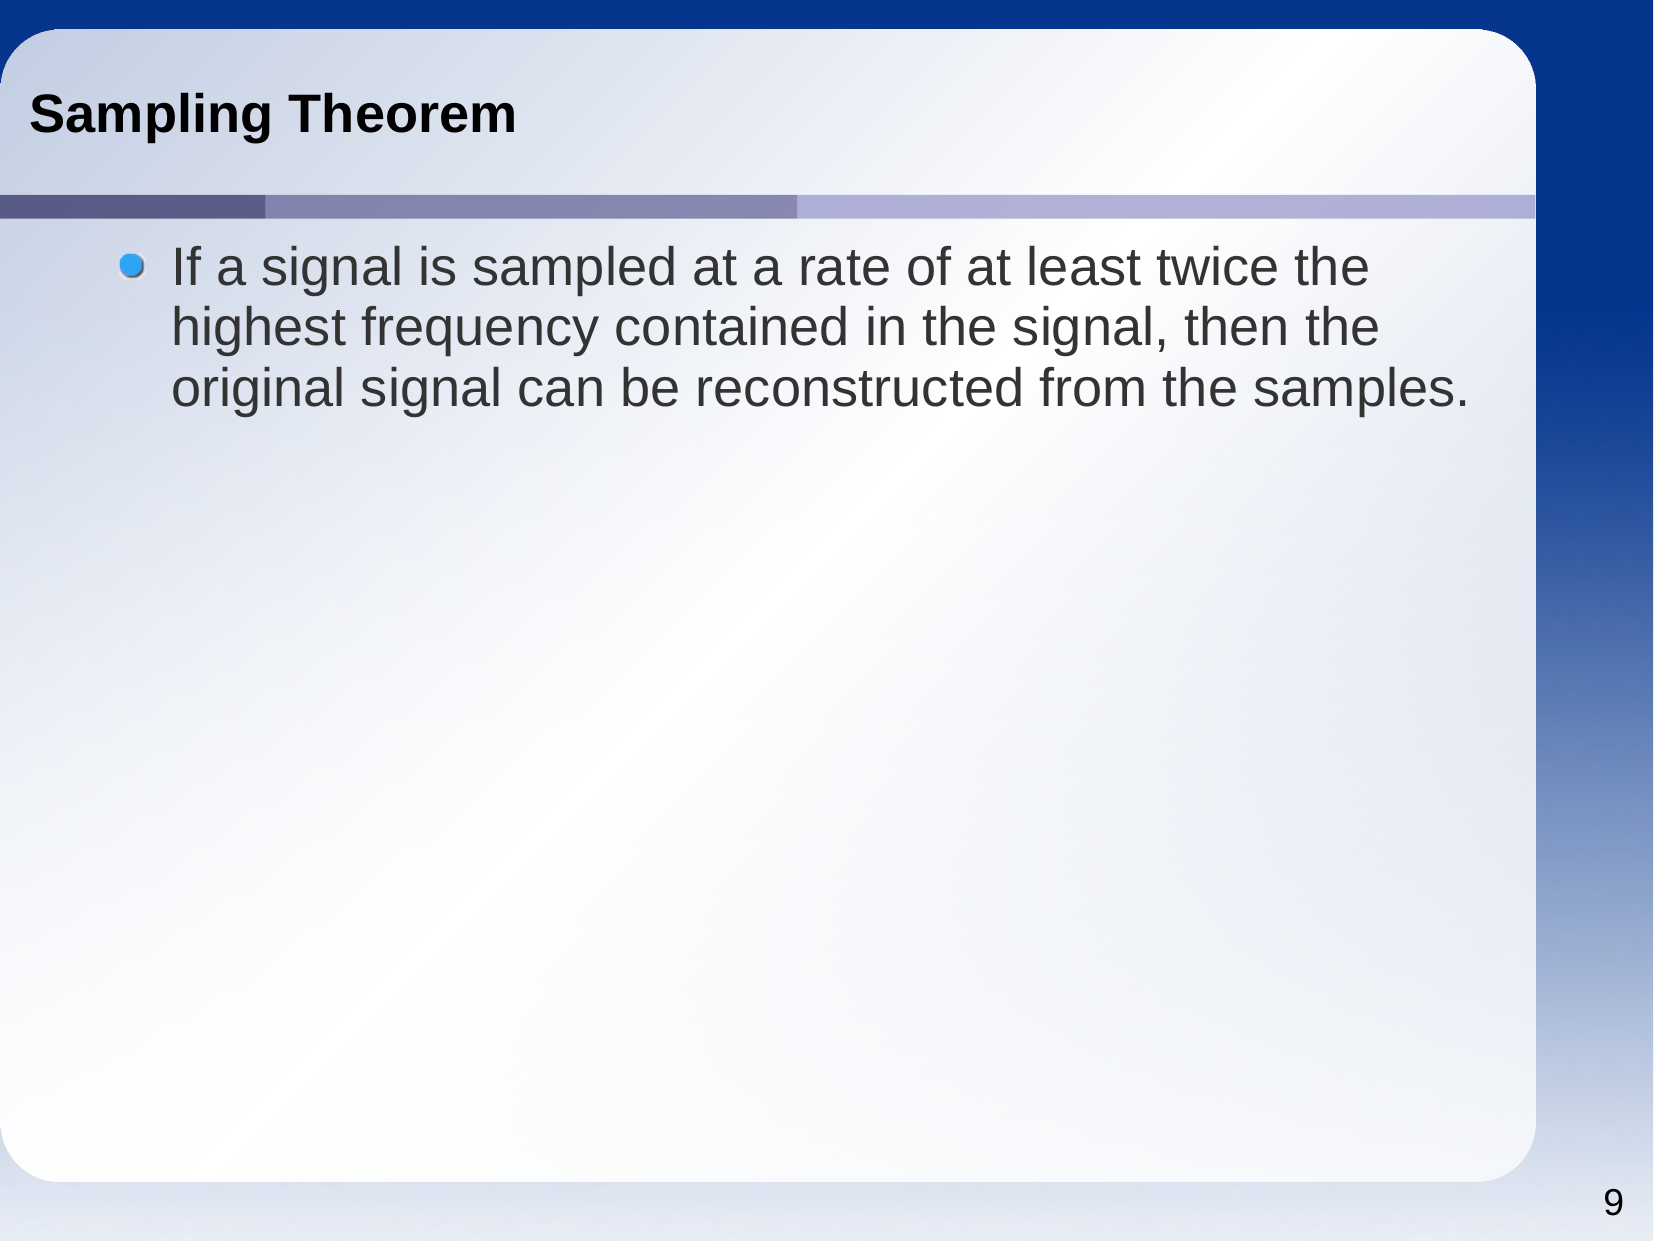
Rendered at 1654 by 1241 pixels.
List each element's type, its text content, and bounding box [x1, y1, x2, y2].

picture [0, 0, 1654, 1241]
list If a signal is sampled at a rate of at least twice the highest frequency contained in the signal, then the original signal can be reconstructed from the samples. [29, 236, 1506, 1152]
title Sampling Theorem [29, 49, 1506, 178]
